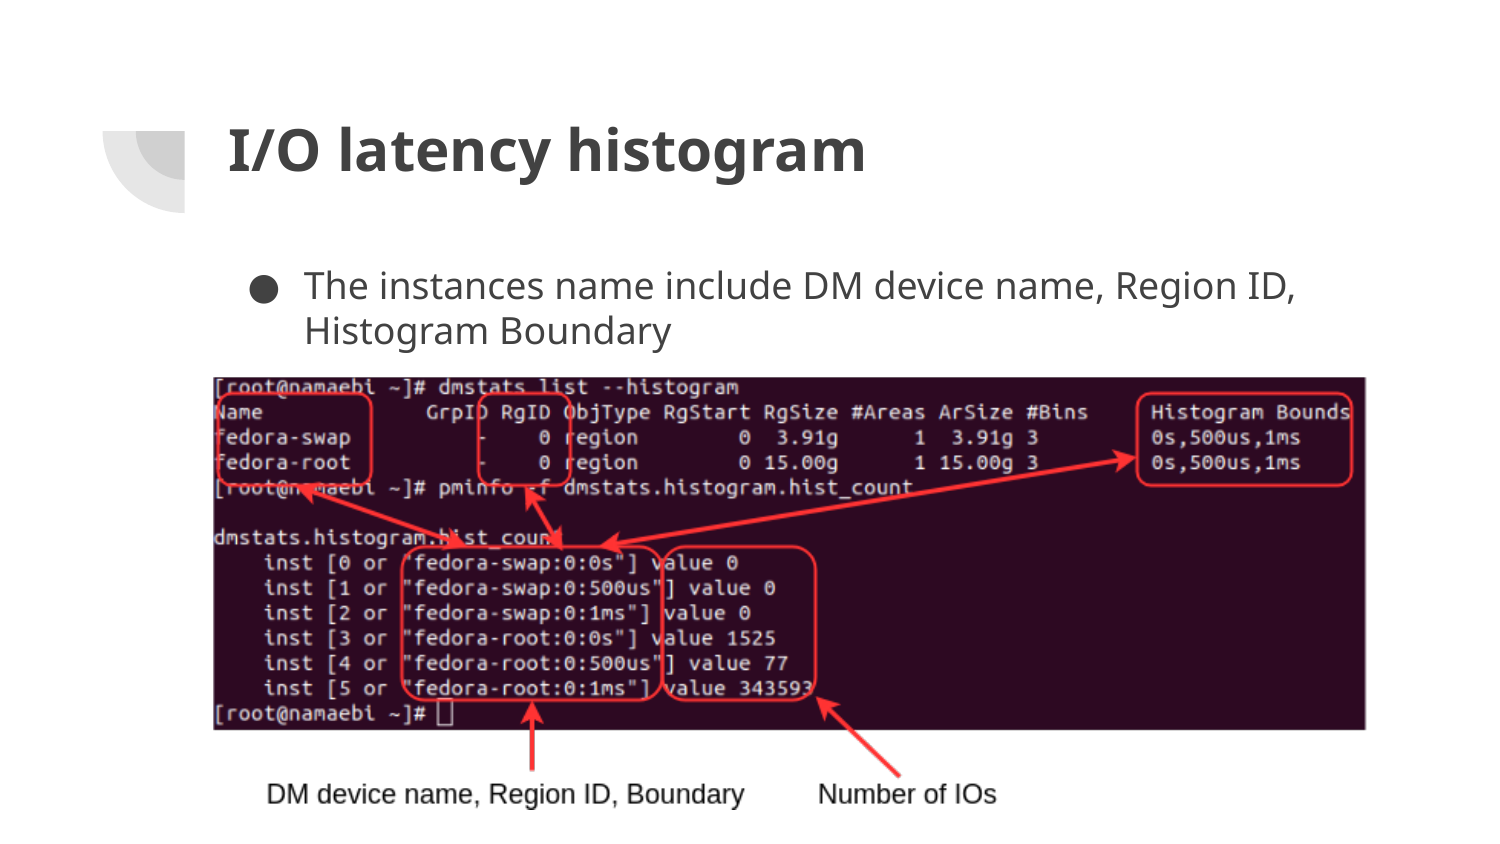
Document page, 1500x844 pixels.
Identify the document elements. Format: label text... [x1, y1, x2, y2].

picture [213, 665, 1368, 810]
list The instances name include DM device name, Region ID, Histogram Boundary [213, 247, 1368, 665]
title I/O latency histogram [213, 98, 1368, 247]
